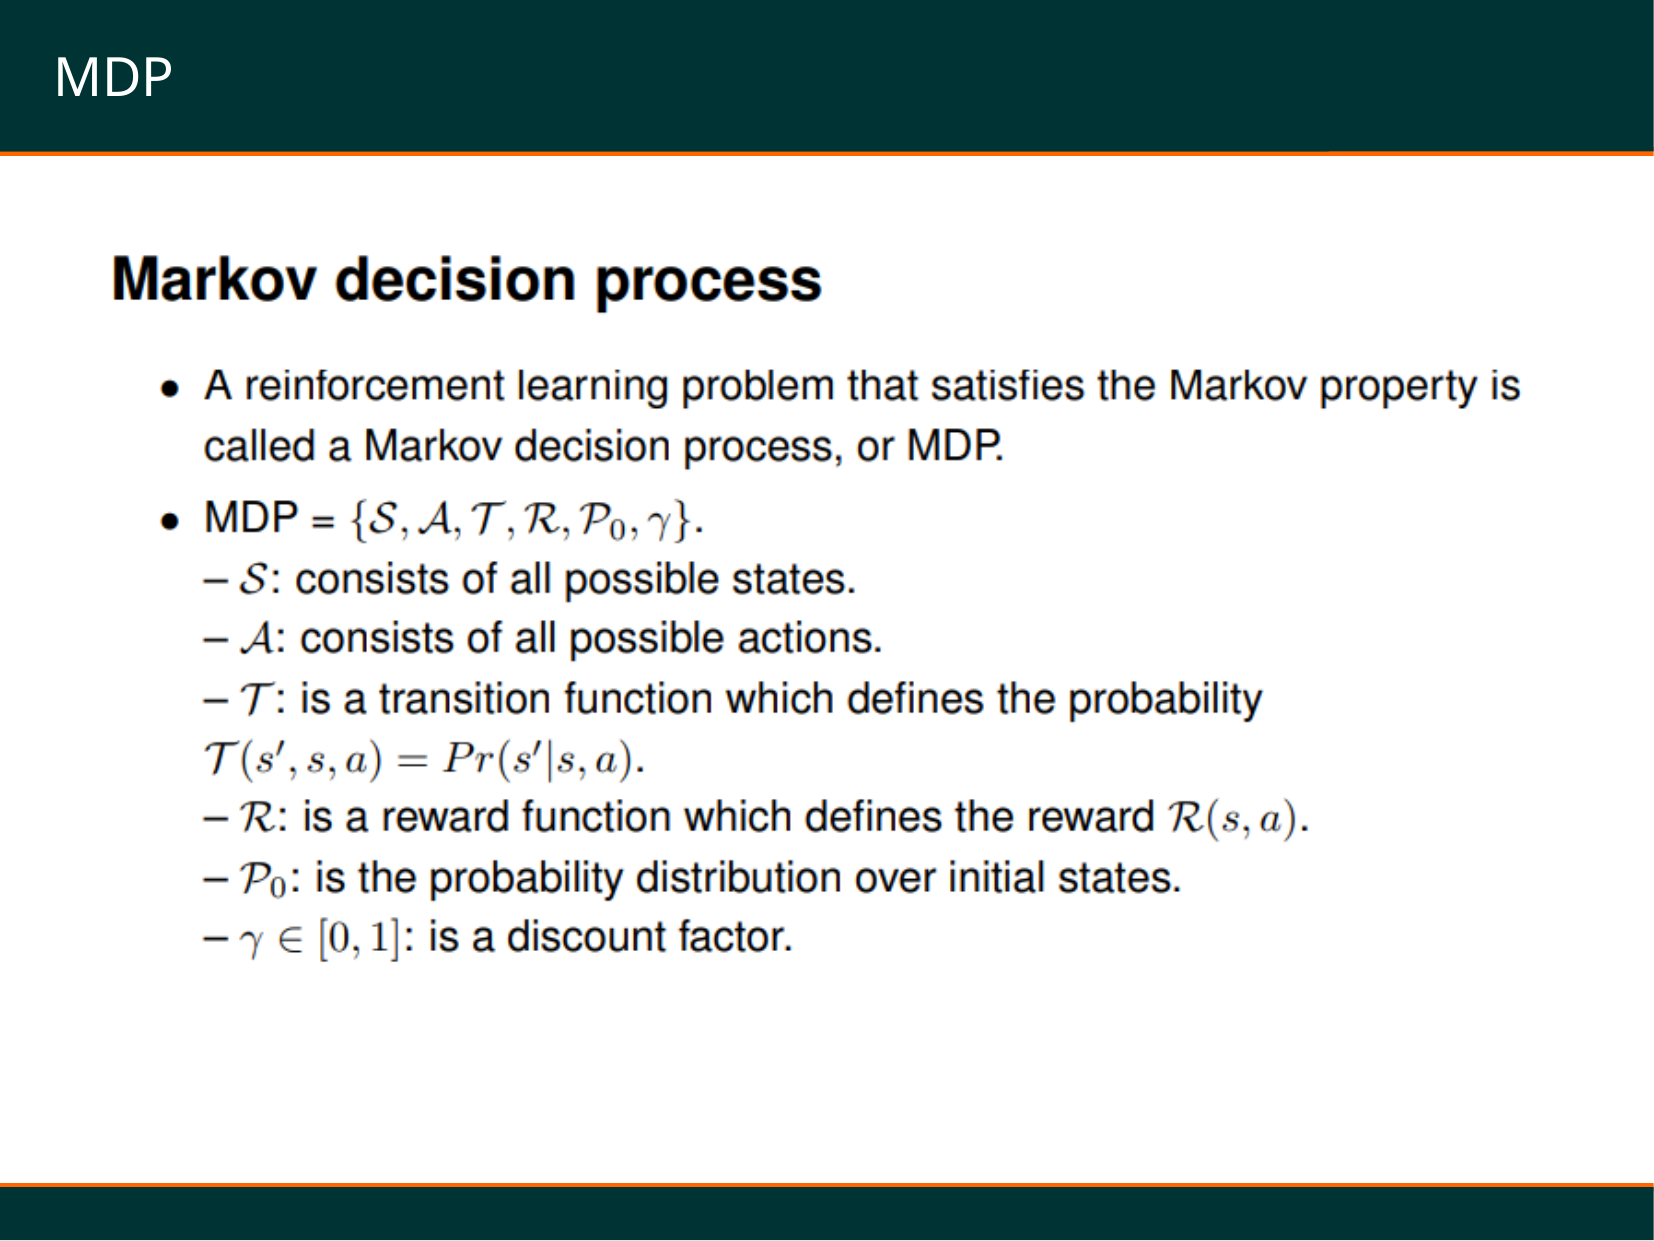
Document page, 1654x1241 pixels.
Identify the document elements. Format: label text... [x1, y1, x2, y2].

title MDP [0, 0, 1329, 152]
picture [98, 230, 1555, 1010]
